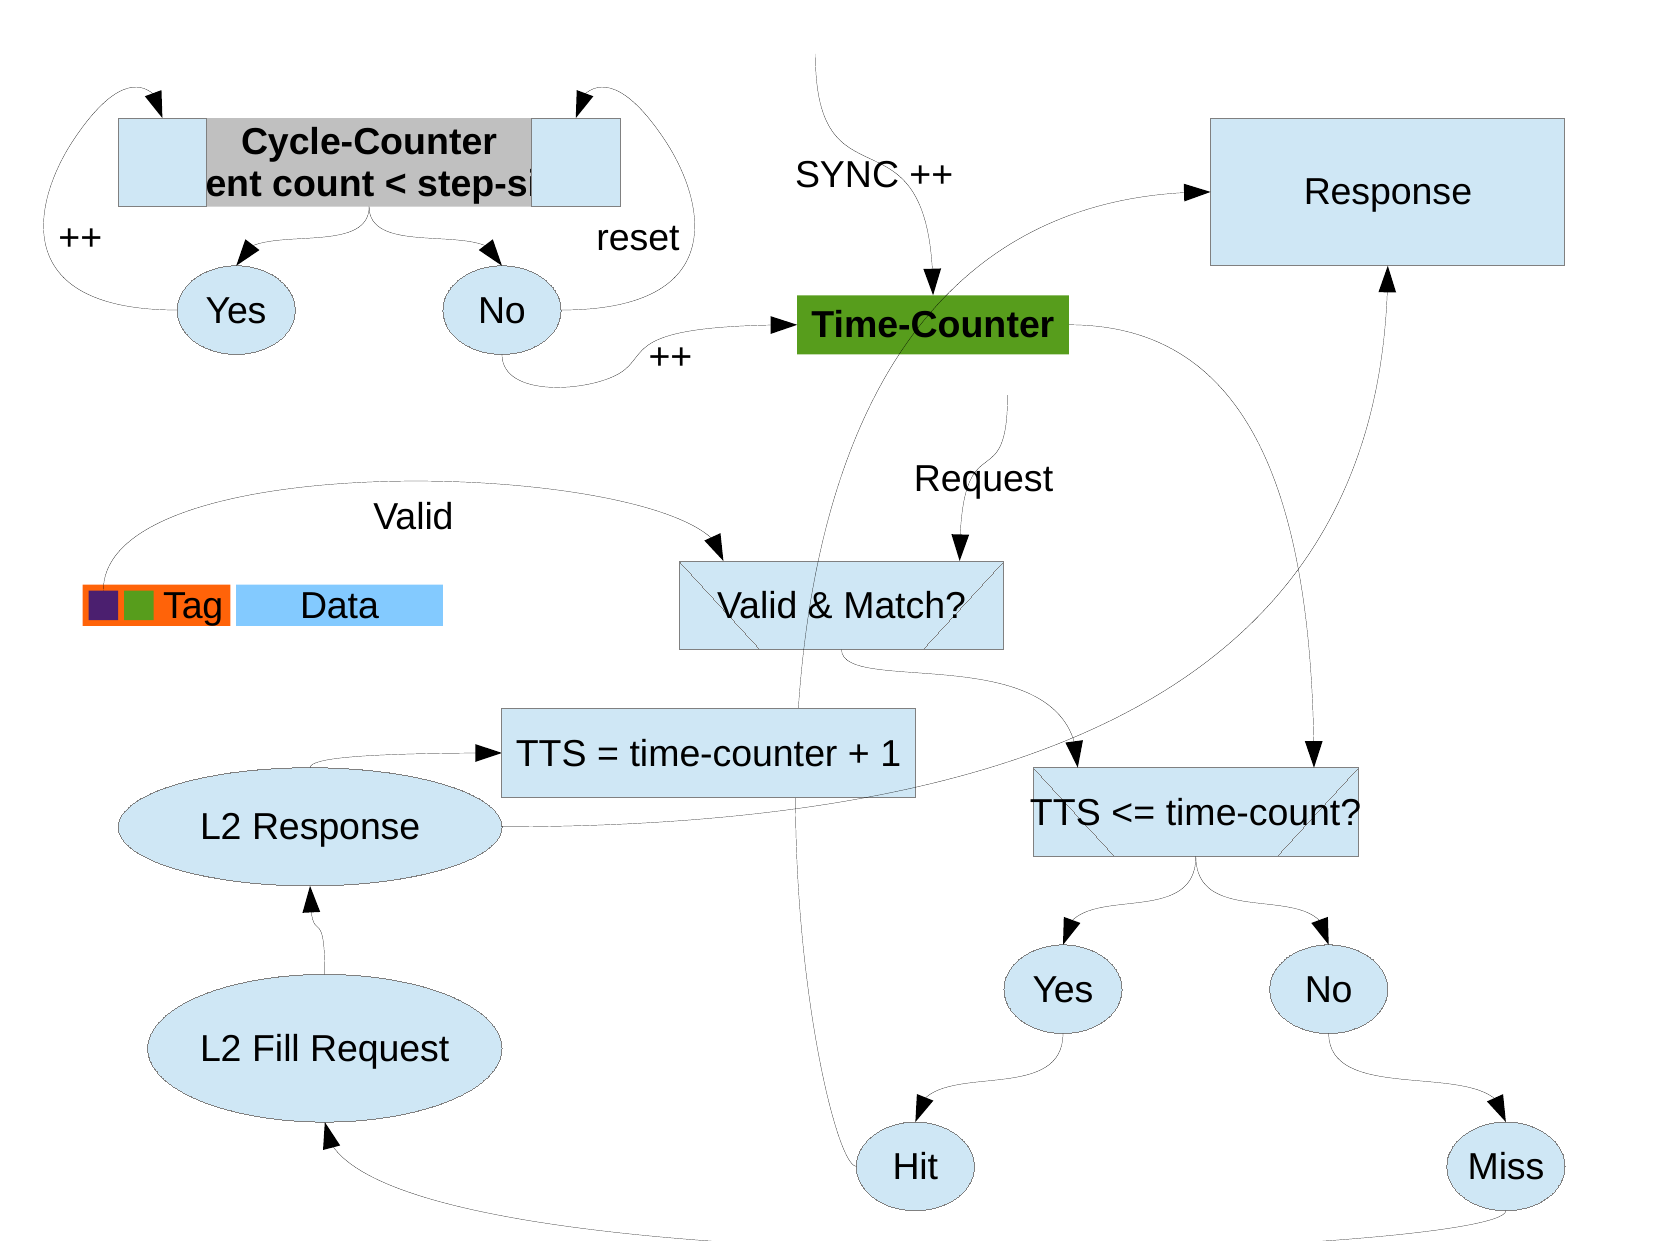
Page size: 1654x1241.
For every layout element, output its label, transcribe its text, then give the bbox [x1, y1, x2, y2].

text_box No [1269, 944, 1388, 1034]
text_box Data [236, 584, 443, 626]
text_box [124, 590, 154, 621]
text_box [1033, 769, 1114, 857]
text_box L2 Fill Request [147, 974, 503, 1123]
text_box ++ [43, 208, 118, 266]
text_box Tag [207, 600, 217, 616]
text_box Hit [856, 1122, 975, 1211]
text_box [88, 590, 119, 621]
text_box Yes [177, 265, 296, 355]
text_box Response [1210, 118, 1565, 266]
text_box Valid & Match? [679, 561, 817, 650]
text_box TTS = time-counter + 1 [501, 708, 916, 798]
text_box No [442, 265, 562, 355]
text_box Valid & Match? [804, 561, 1004, 650]
text_box [1278, 769, 1359, 857]
text_box TTS <= time-count? [1033, 767, 1359, 857]
text_box Time-Counter [797, 295, 945, 355]
text_box [679, 562, 759, 650]
text_box [531, 118, 621, 207]
text_box Yes [1003, 944, 1123, 1034]
text_box Time-Counter [900, 295, 1069, 355]
text_box Miss [1446, 1122, 1566, 1211]
text_box [118, 118, 207, 207]
text_box TTS = time-counter + 1 [870, 788, 916, 798]
text_box Tag [82, 584, 231, 626]
text_box reset [581, 208, 695, 266]
text_box L2 Response [118, 767, 503, 886]
text_box Cycle-Counter Current count < step-size ? [207, 118, 531, 207]
text_box [924, 563, 1004, 650]
